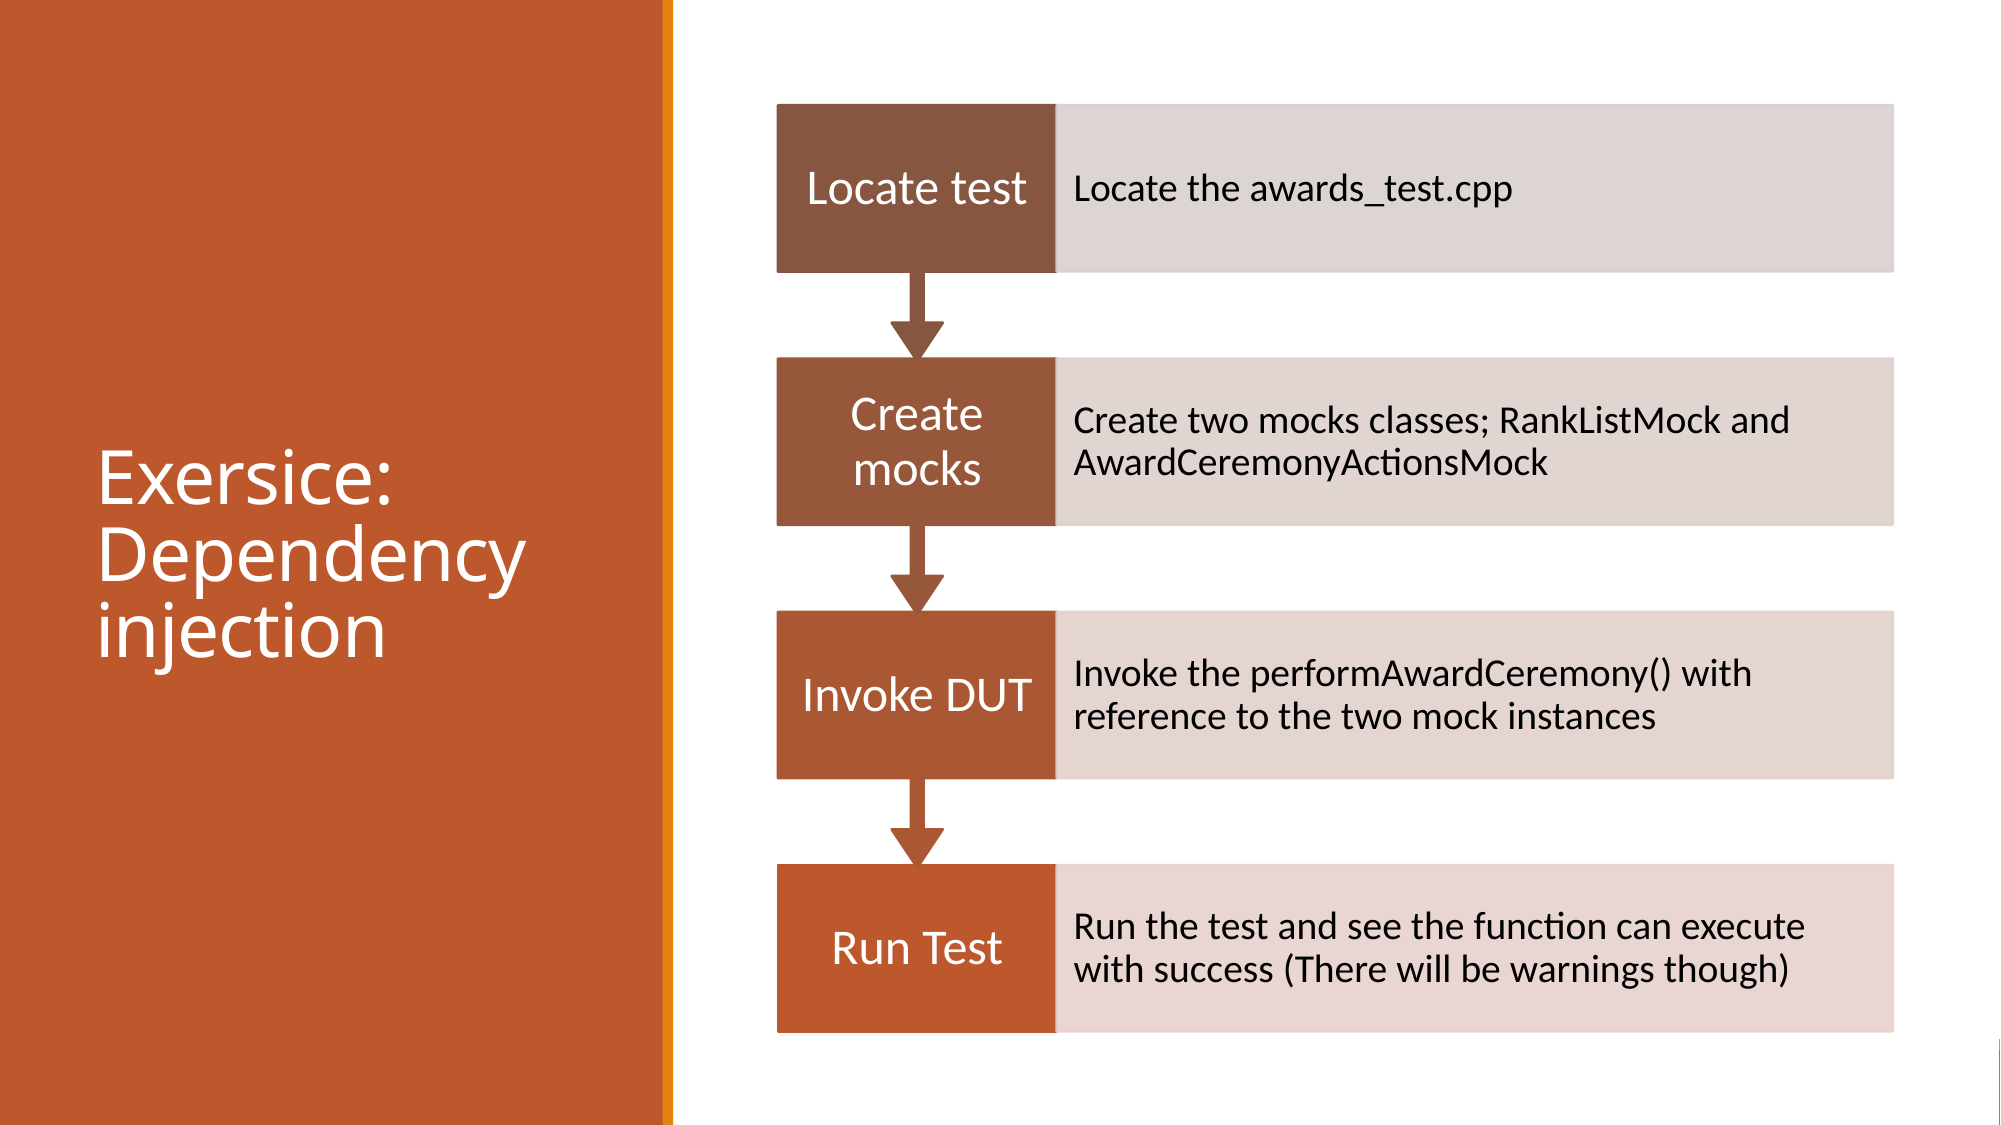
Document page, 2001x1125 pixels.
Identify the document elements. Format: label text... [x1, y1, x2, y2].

text_box [0, 0, 2000, 1125]
text_box Run the test and see the function can execute with success (There will be warnings though) [1056, 865, 1893, 1032]
text_box Create mocks [777, 358, 1056, 615]
text_box Create two mocks classes; RankListMock and AwardCeremonyActionsMock [1056, 358, 1893, 525]
title Exersice: Dependency injection [80, 84, 587, 1032]
text_box Invoke DUT [777, 611, 1056, 868]
text_box Run Test [777, 865, 1056, 1032]
text_box Locate the awards_test.cpp [1056, 105, 1893, 272]
text_box Invoke the performAwardCeremony() with reference to the two mock instances [1056, 611, 1893, 779]
text_box Locate test [777, 105, 1056, 362]
